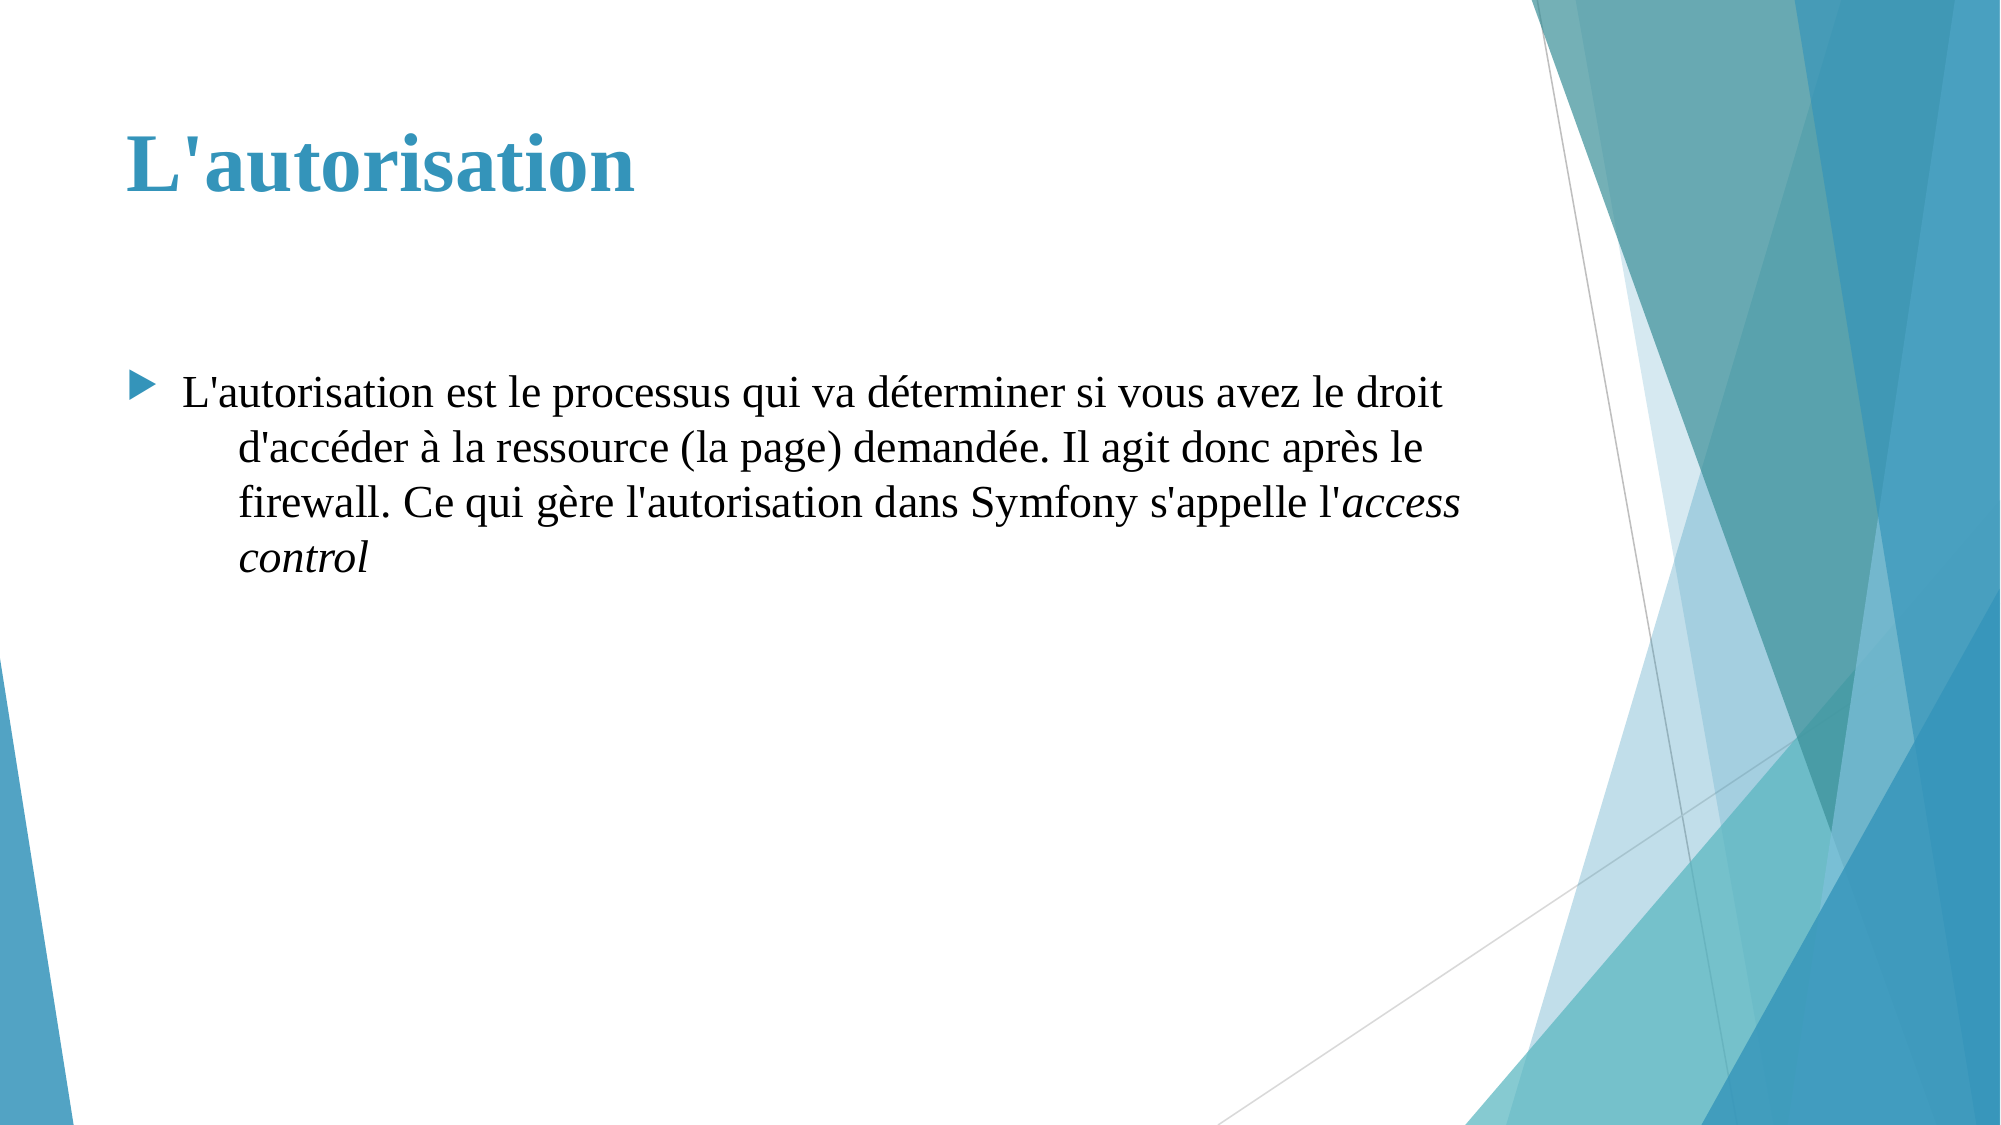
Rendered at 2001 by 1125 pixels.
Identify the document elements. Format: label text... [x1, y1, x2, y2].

title L'autorisation [111, 99, 1522, 317]
list L'autorisation est le processus qui va déterminer si vous avez le droit d'accéder à la ressource (la page) demandée. Il agit donc après le firewall. Ce qui gère l'autorisation dans Symfony s'appelle l'access control [111, 354, 1522, 992]
